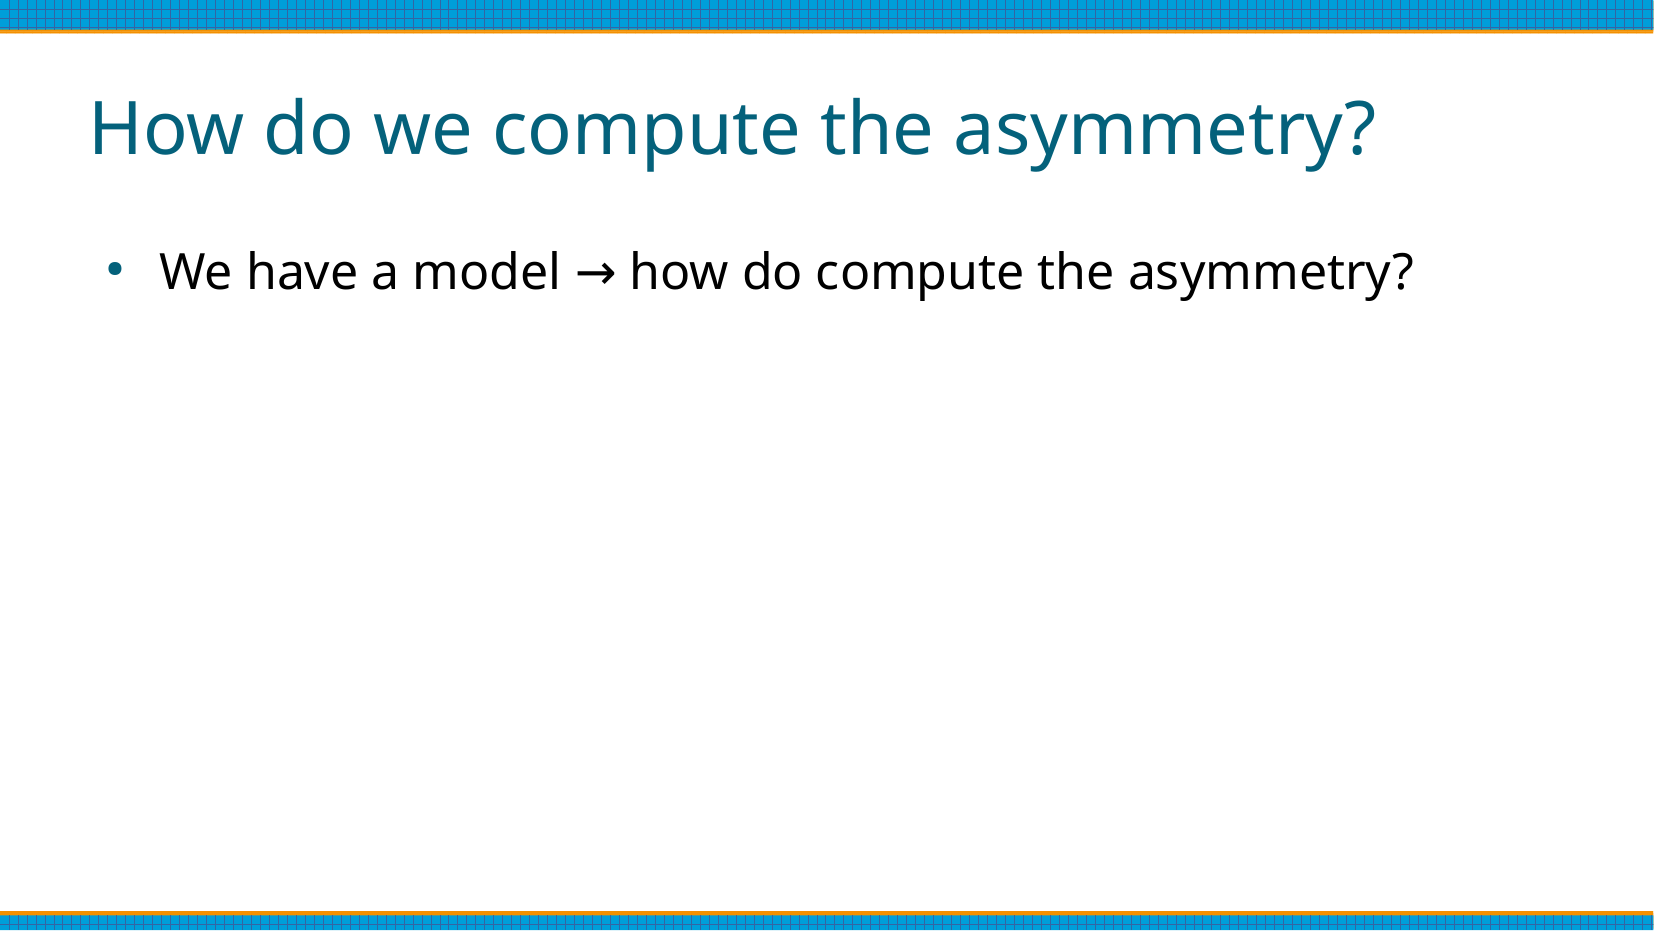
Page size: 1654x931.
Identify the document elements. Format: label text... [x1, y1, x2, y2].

list We have a model → how do compute the asymmetry? [88, 236, 1565, 901]
title How do we compute the asymmetry? [88, 44, 1565, 207]
